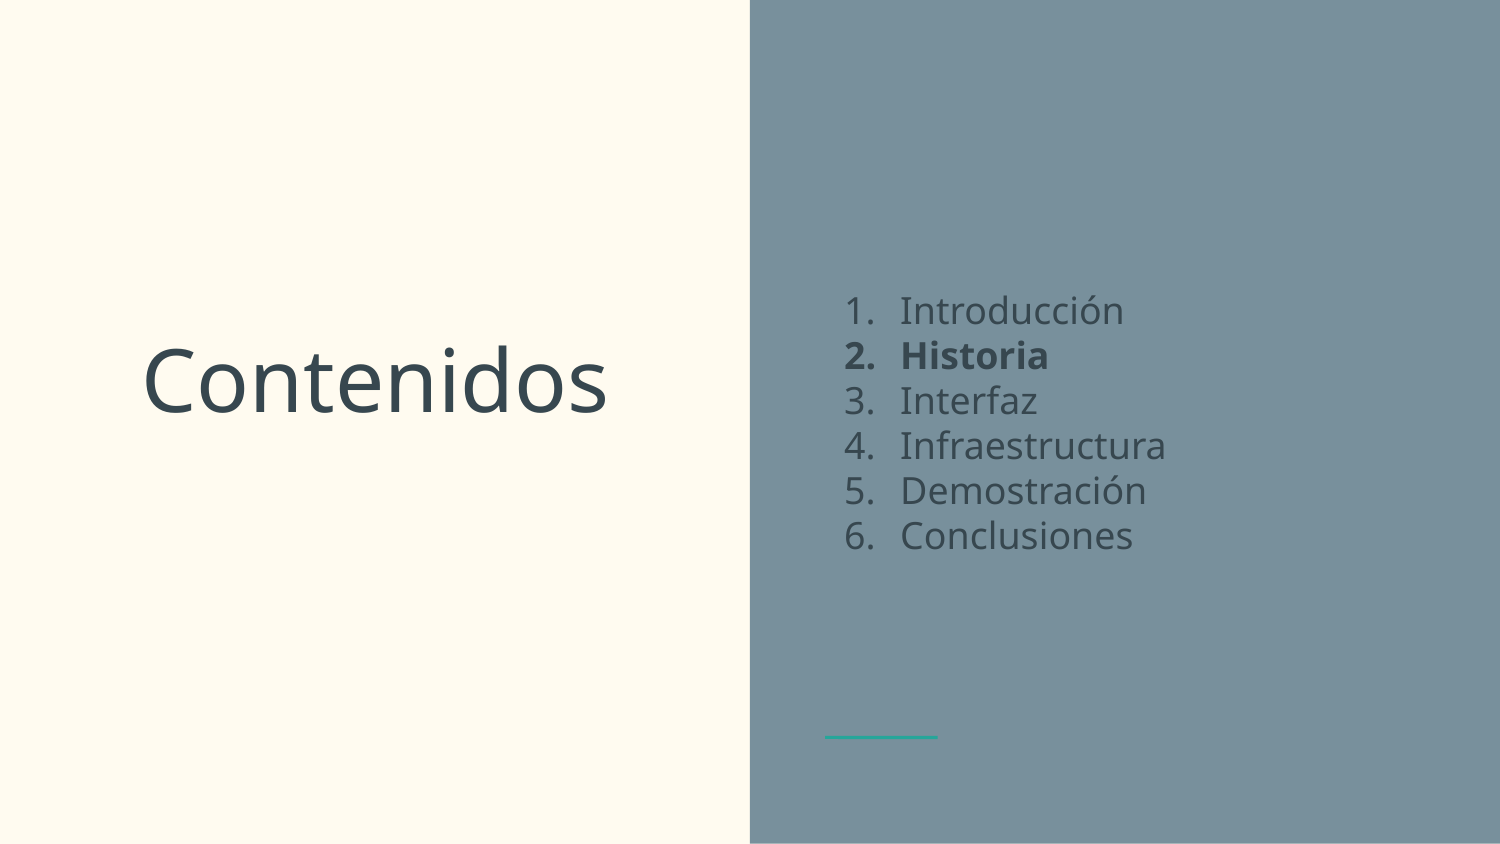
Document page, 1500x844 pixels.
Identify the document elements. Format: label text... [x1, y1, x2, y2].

list Introducción Historia Interfaz Infraestructura Demostración Conclusiones [810, 118, 1440, 725]
title Contenidos [43, 226, 708, 446]
